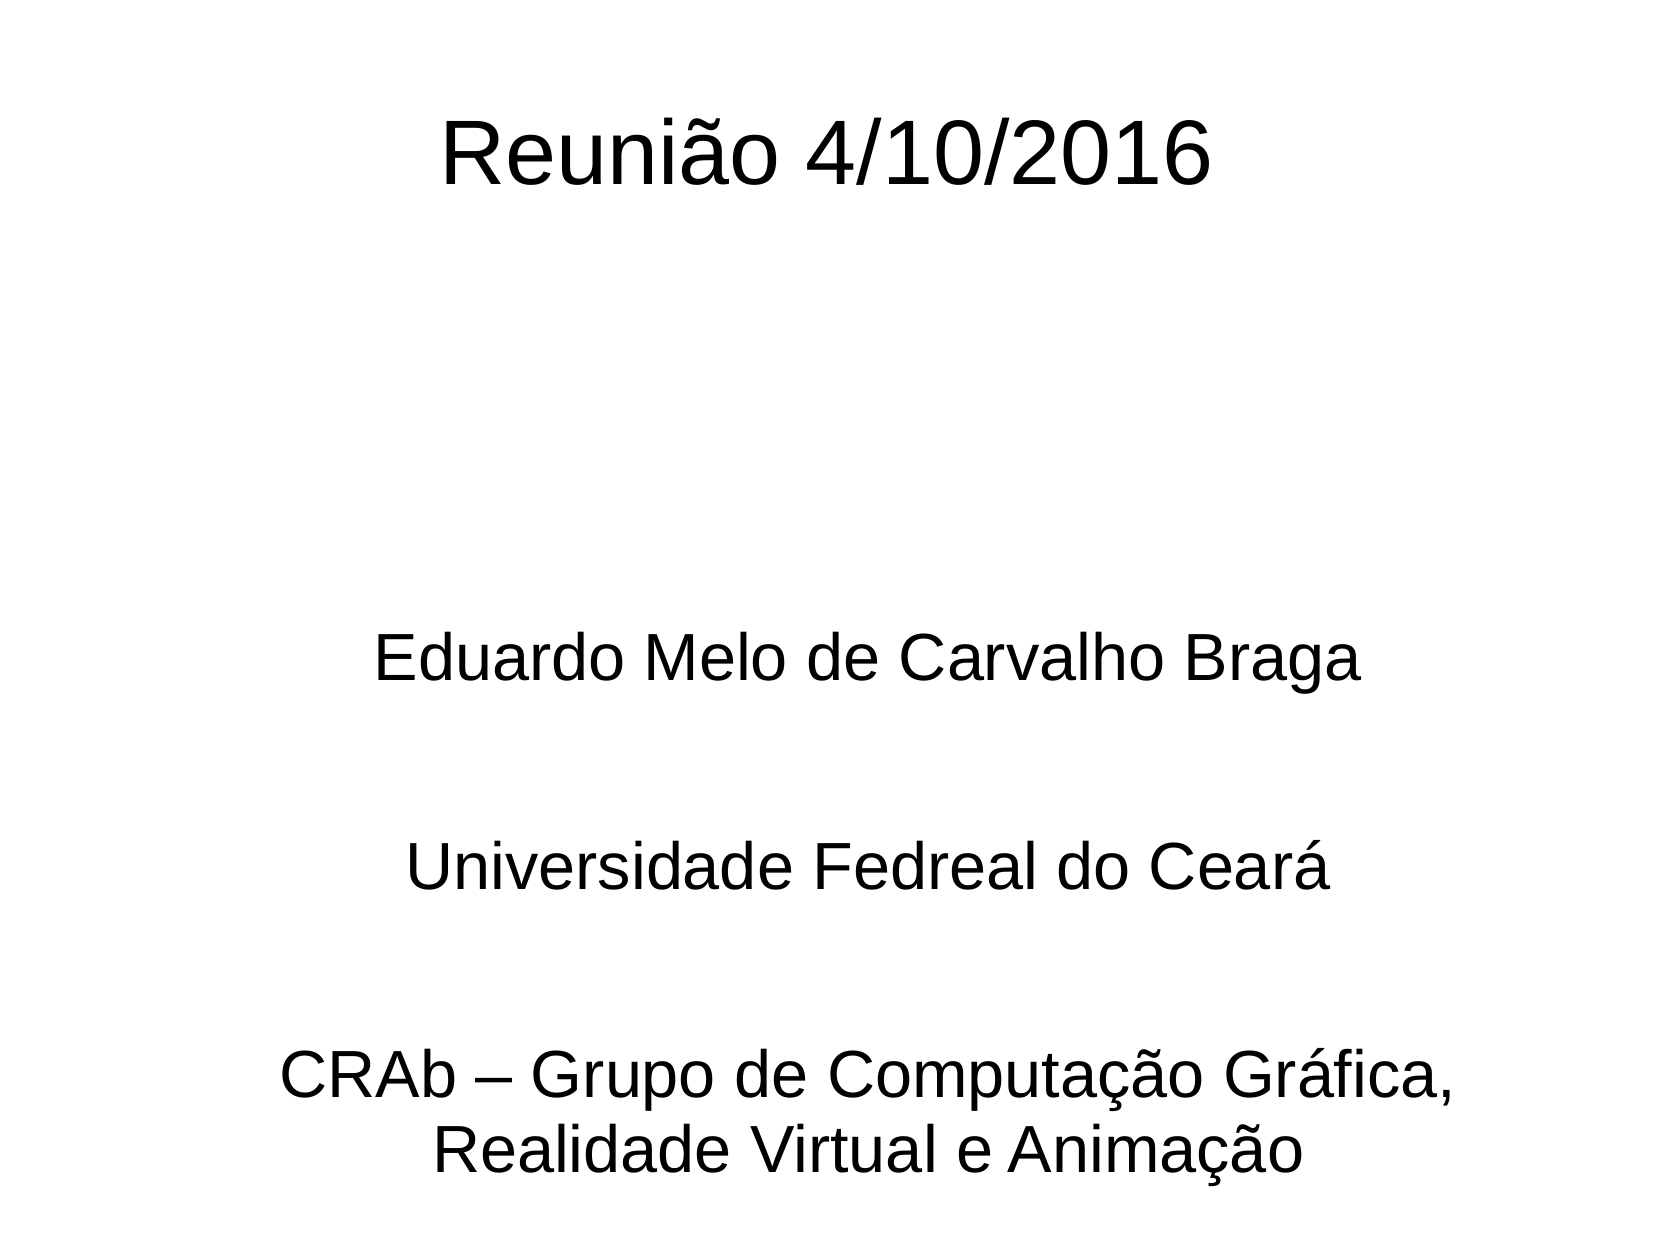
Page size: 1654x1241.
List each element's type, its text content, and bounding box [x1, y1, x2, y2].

list Eduardo Melo de Carvalho Braga Universidade Fedreal do Ceará CRAb – Grupo de Computação Gráfica, Realidade Virtual e Animação [88, 620, 1577, 1187]
title Reunião 4/10/2016 [82, 49, 1571, 257]
